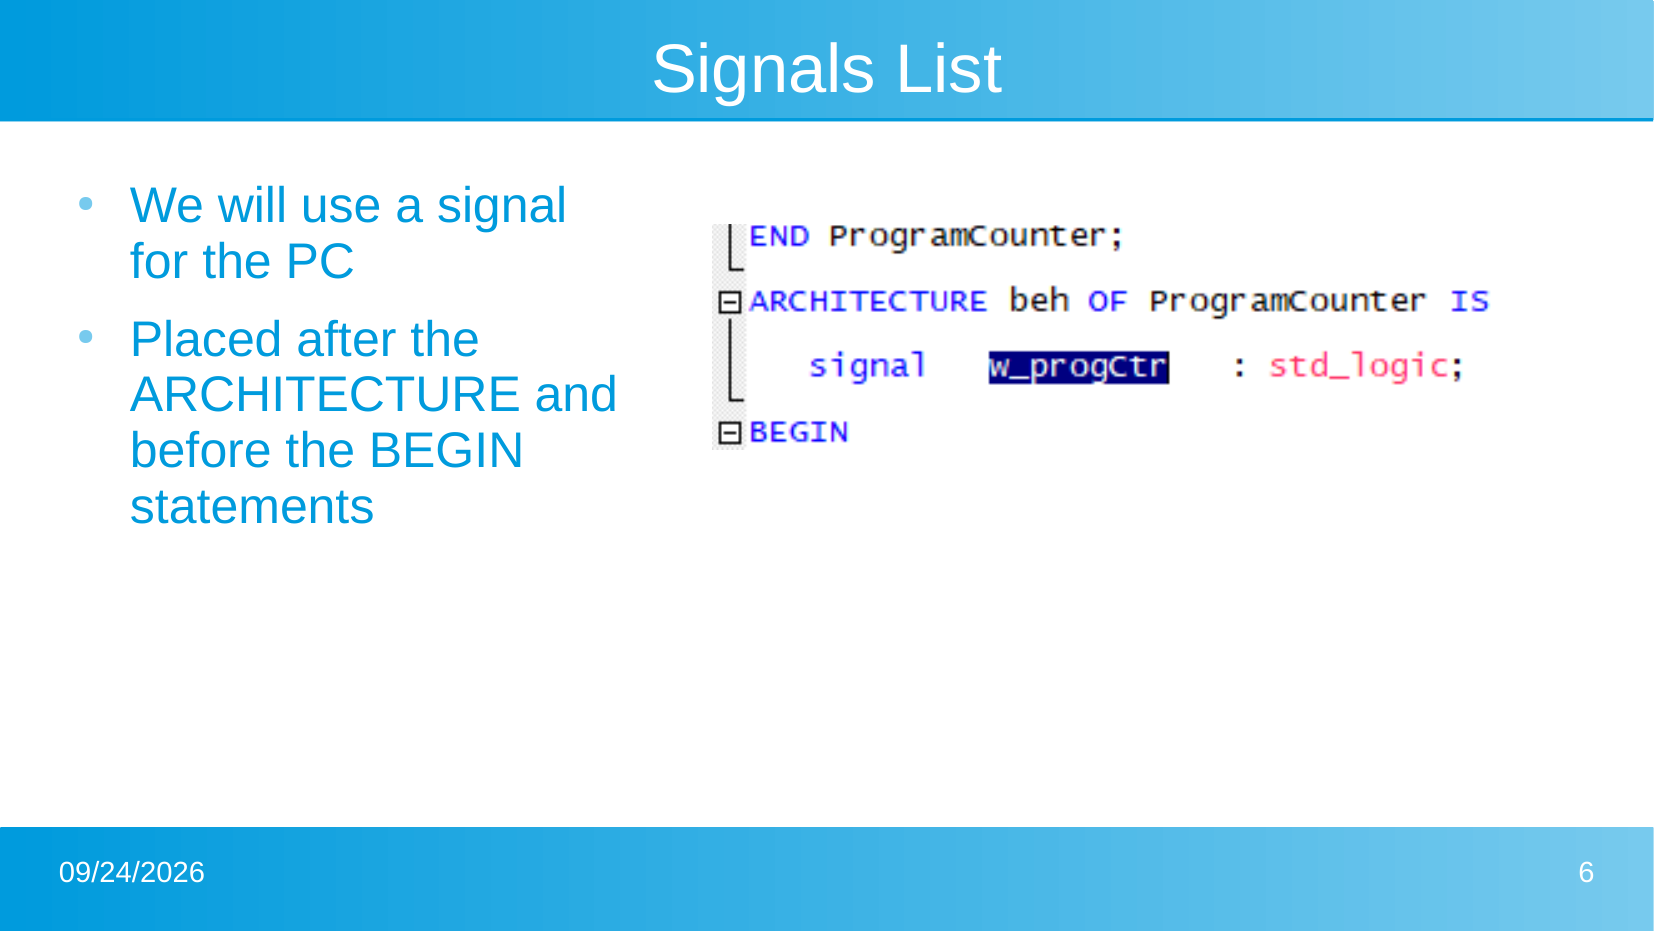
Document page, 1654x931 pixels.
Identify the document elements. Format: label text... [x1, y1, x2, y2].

title Signals List [59, 29, 1595, 108]
picture [712, 224, 1588, 451]
list We will use a signal for the PC Placed after the ARCHITECTURE and before the BEGIN statements [59, 177, 638, 768]
